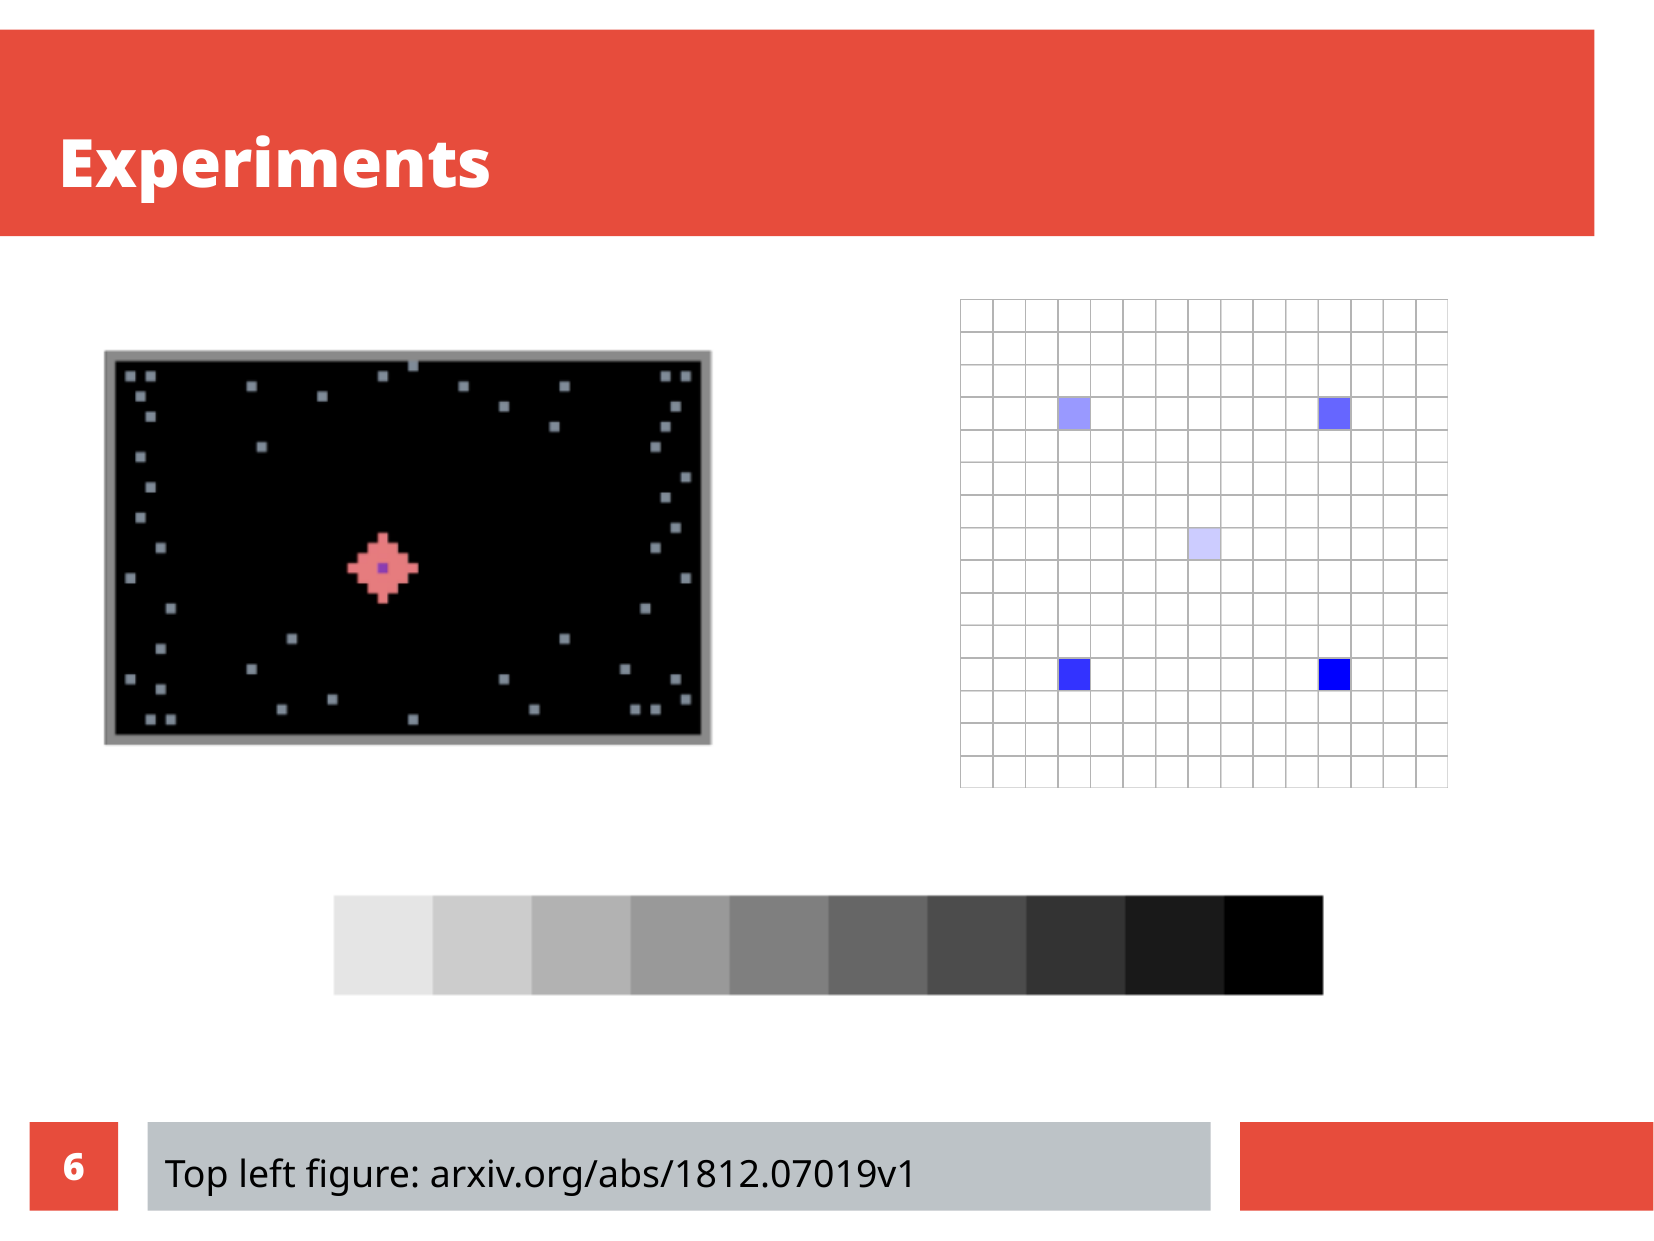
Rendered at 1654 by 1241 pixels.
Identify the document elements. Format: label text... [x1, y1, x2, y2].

picture [960, 299, 1448, 788]
text_box Top left figure: arxiv.org/abs/1812.07019v1 [150, 1140, 1246, 1199]
title Experiments [59, 59, 1595, 207]
picture [98, 344, 721, 756]
picture [300, 869, 1366, 1029]
